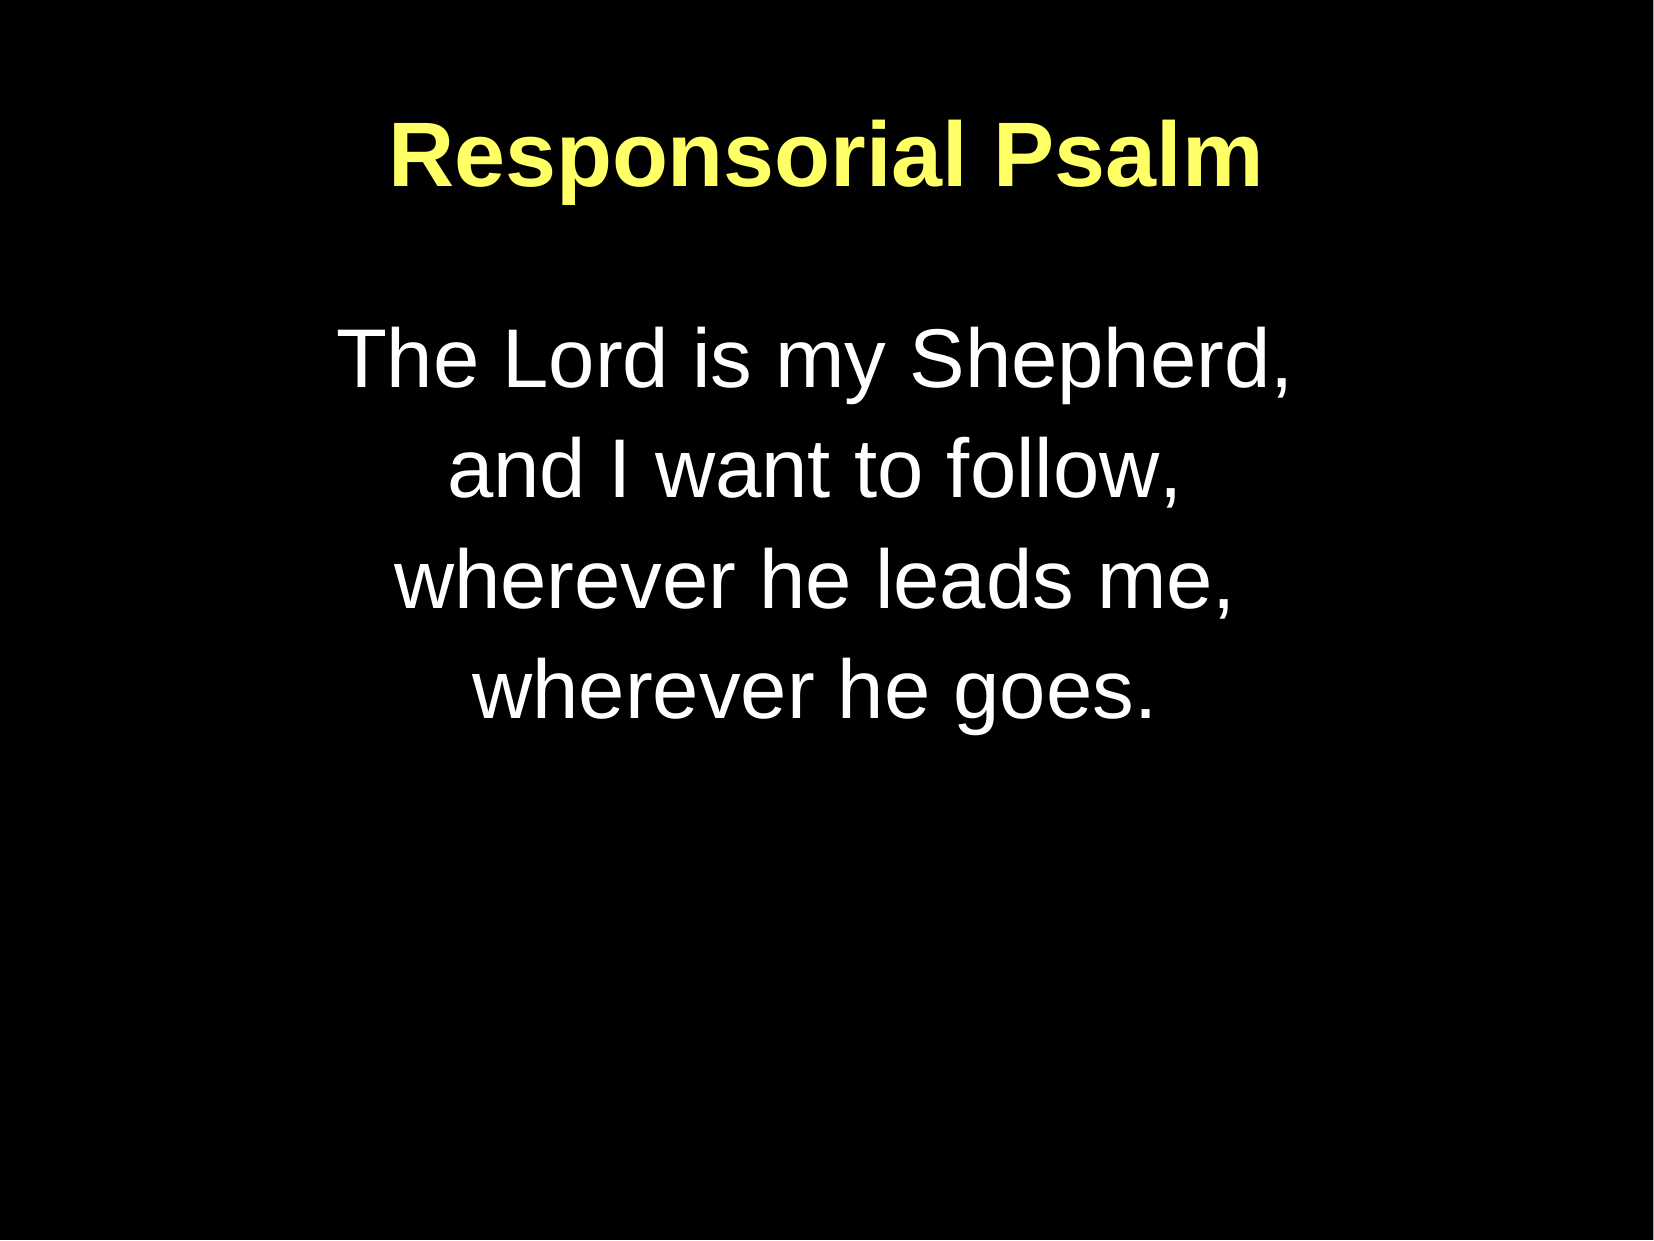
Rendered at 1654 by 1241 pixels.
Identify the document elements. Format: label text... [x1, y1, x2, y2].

list The Lord is my Shepherd, and I want to follow, wherever he leads me, wherever he goes. [0, 307, 1654, 1229]
title Responsorial Psalm [82, 49, 1571, 257]
